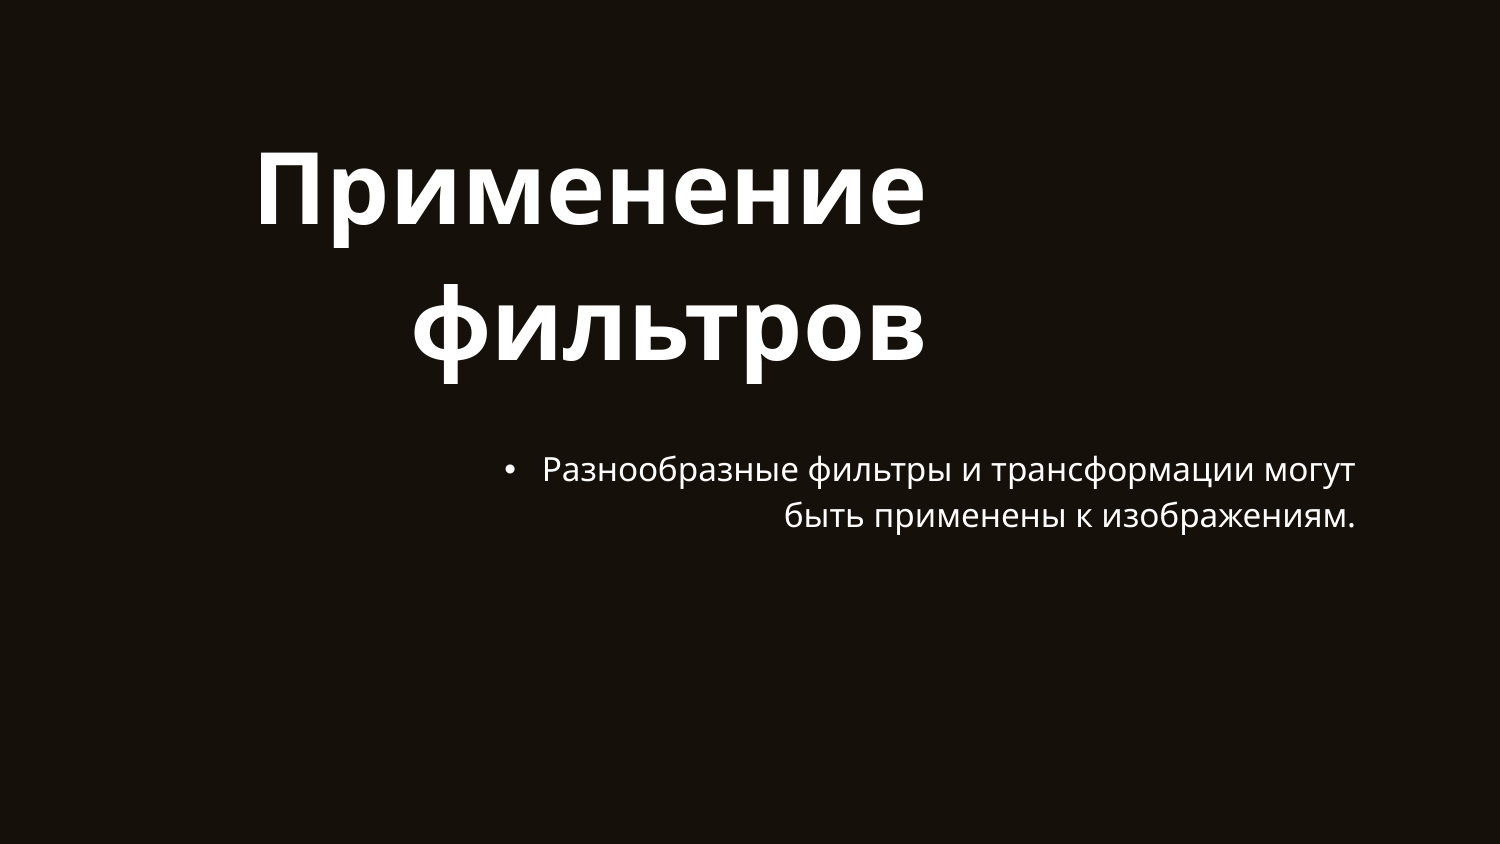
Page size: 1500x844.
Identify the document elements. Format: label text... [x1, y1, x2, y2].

subtitle Разнообразные фильтры и трансформации могут быть применены к изображениям. [442, 431, 1372, 743]
title Применение фильтров [237, 101, 1372, 405]
